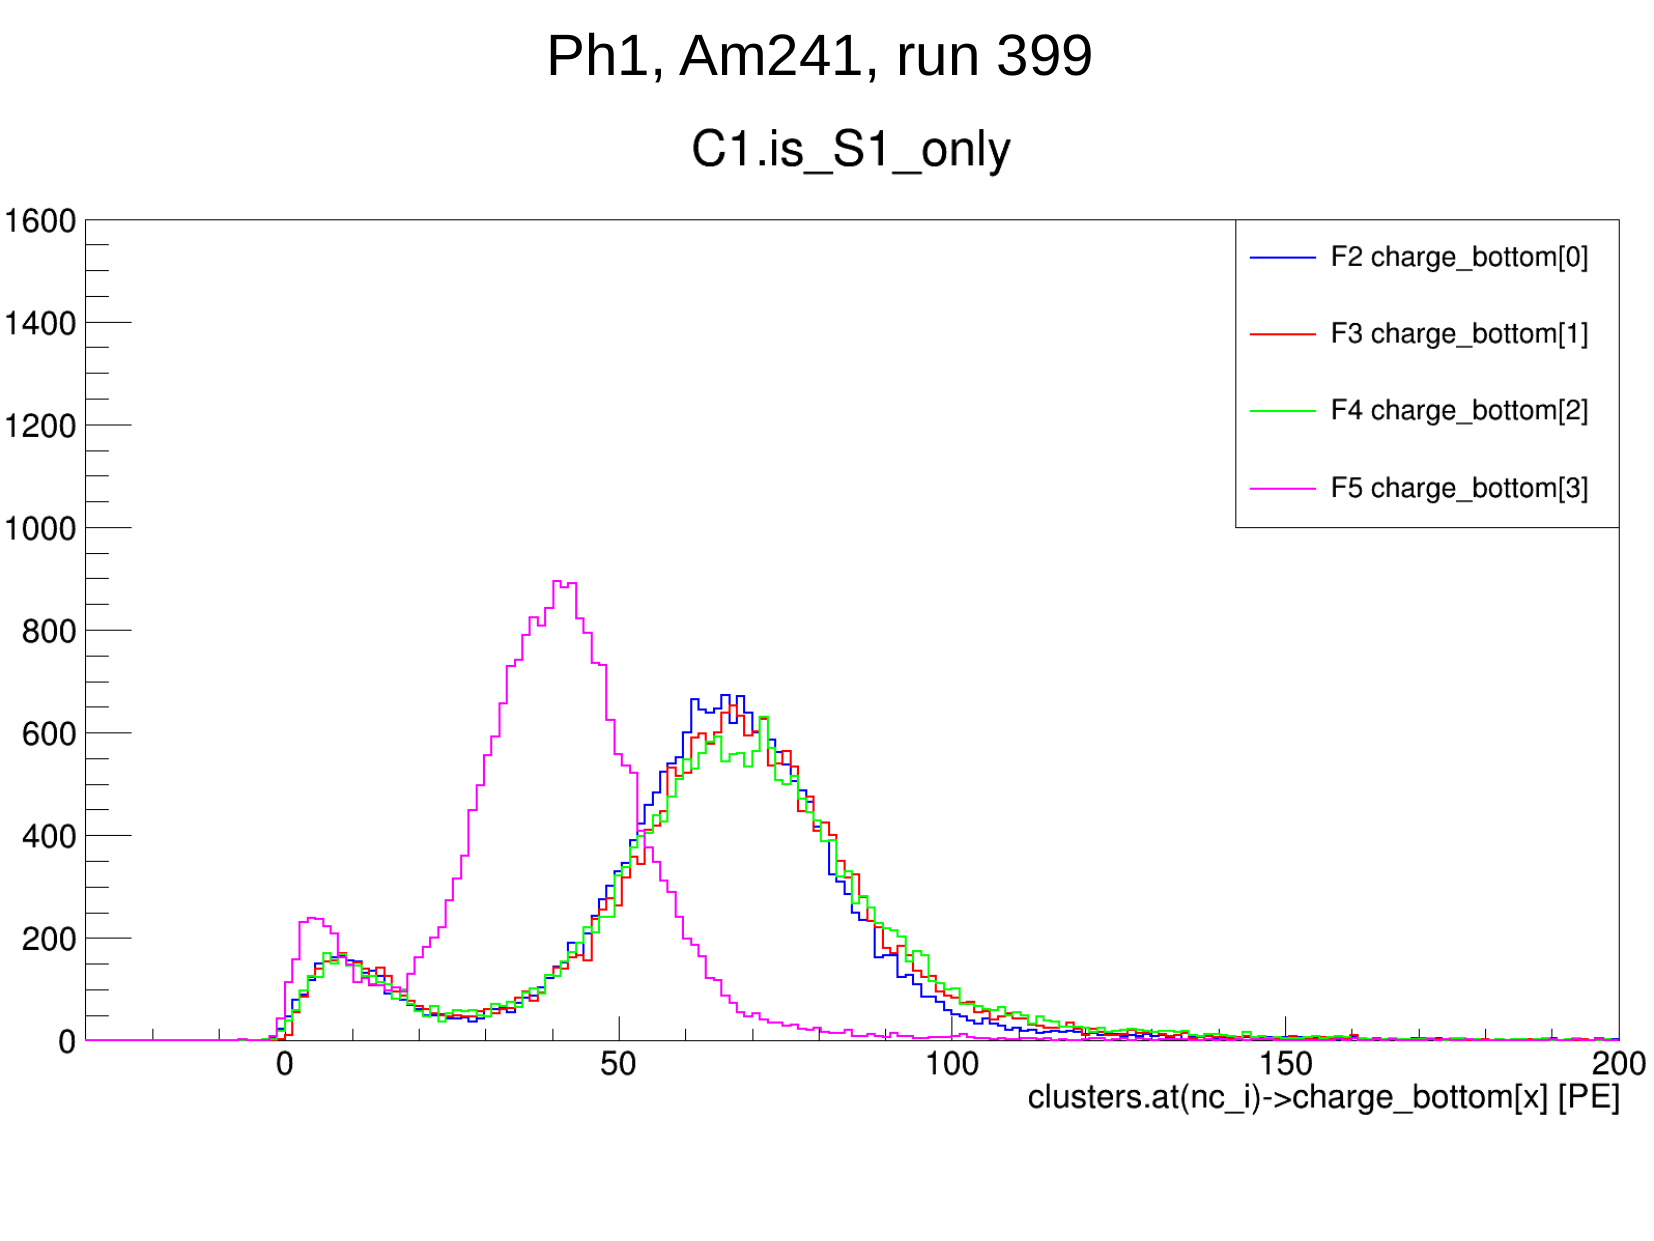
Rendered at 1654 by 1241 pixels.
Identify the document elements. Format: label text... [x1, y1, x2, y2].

text_box Ph1, Am241, run 399 [480, 14, 1162, 151]
picture [0, 126, 1654, 1120]
